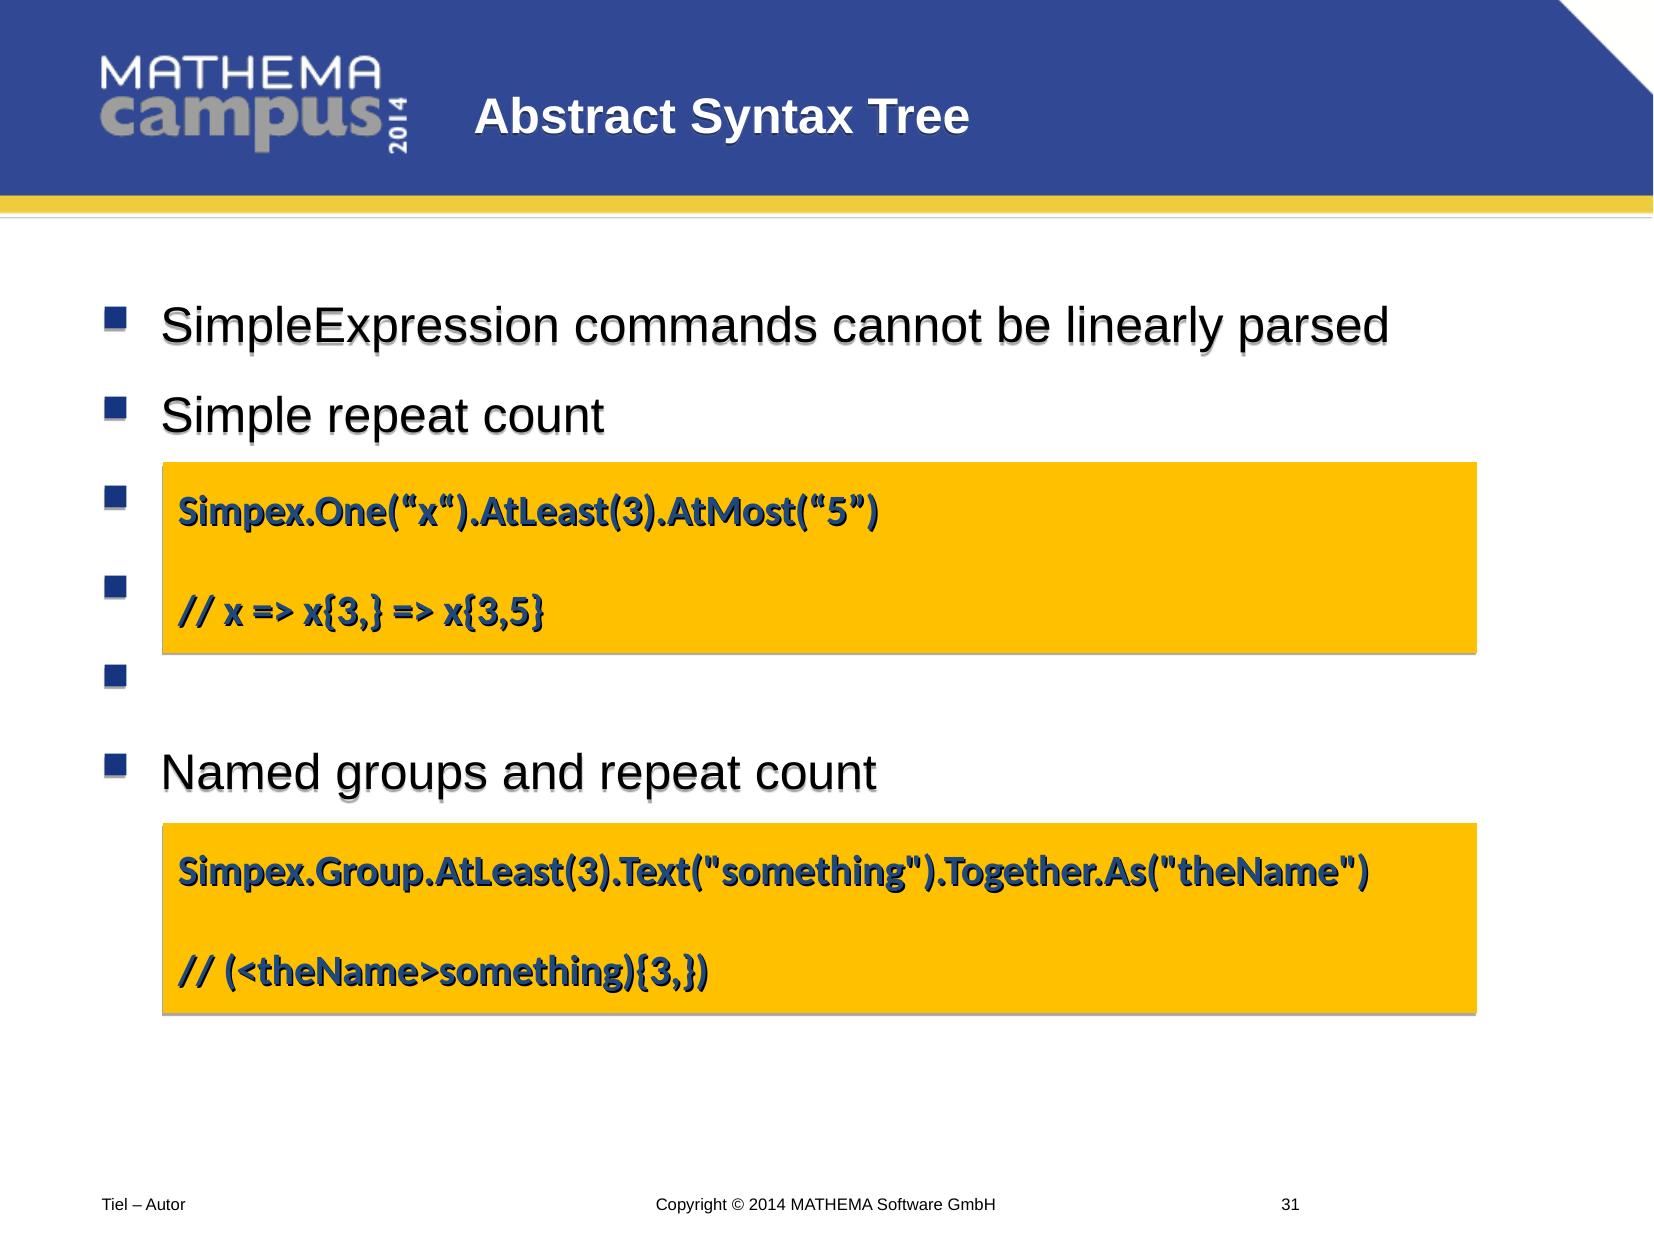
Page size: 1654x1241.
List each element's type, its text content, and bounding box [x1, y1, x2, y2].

title Abstract Syntax Tree [473, 70, 1547, 158]
text_box Simpex.Group.AtLeast(3).Text("something").Together.As("theName") // (<theName>something){3,}) [163, 823, 1477, 1013]
list SimpleExpression commands cannot be linearly parsed Simple repeat count Named groups and repeat count [101, 292, 1547, 1140]
text_box Simpex.One(“x“).AtLeast(3).AtMost(“5”) // x => x{3,} => x{3,5} [163, 462, 1477, 653]
